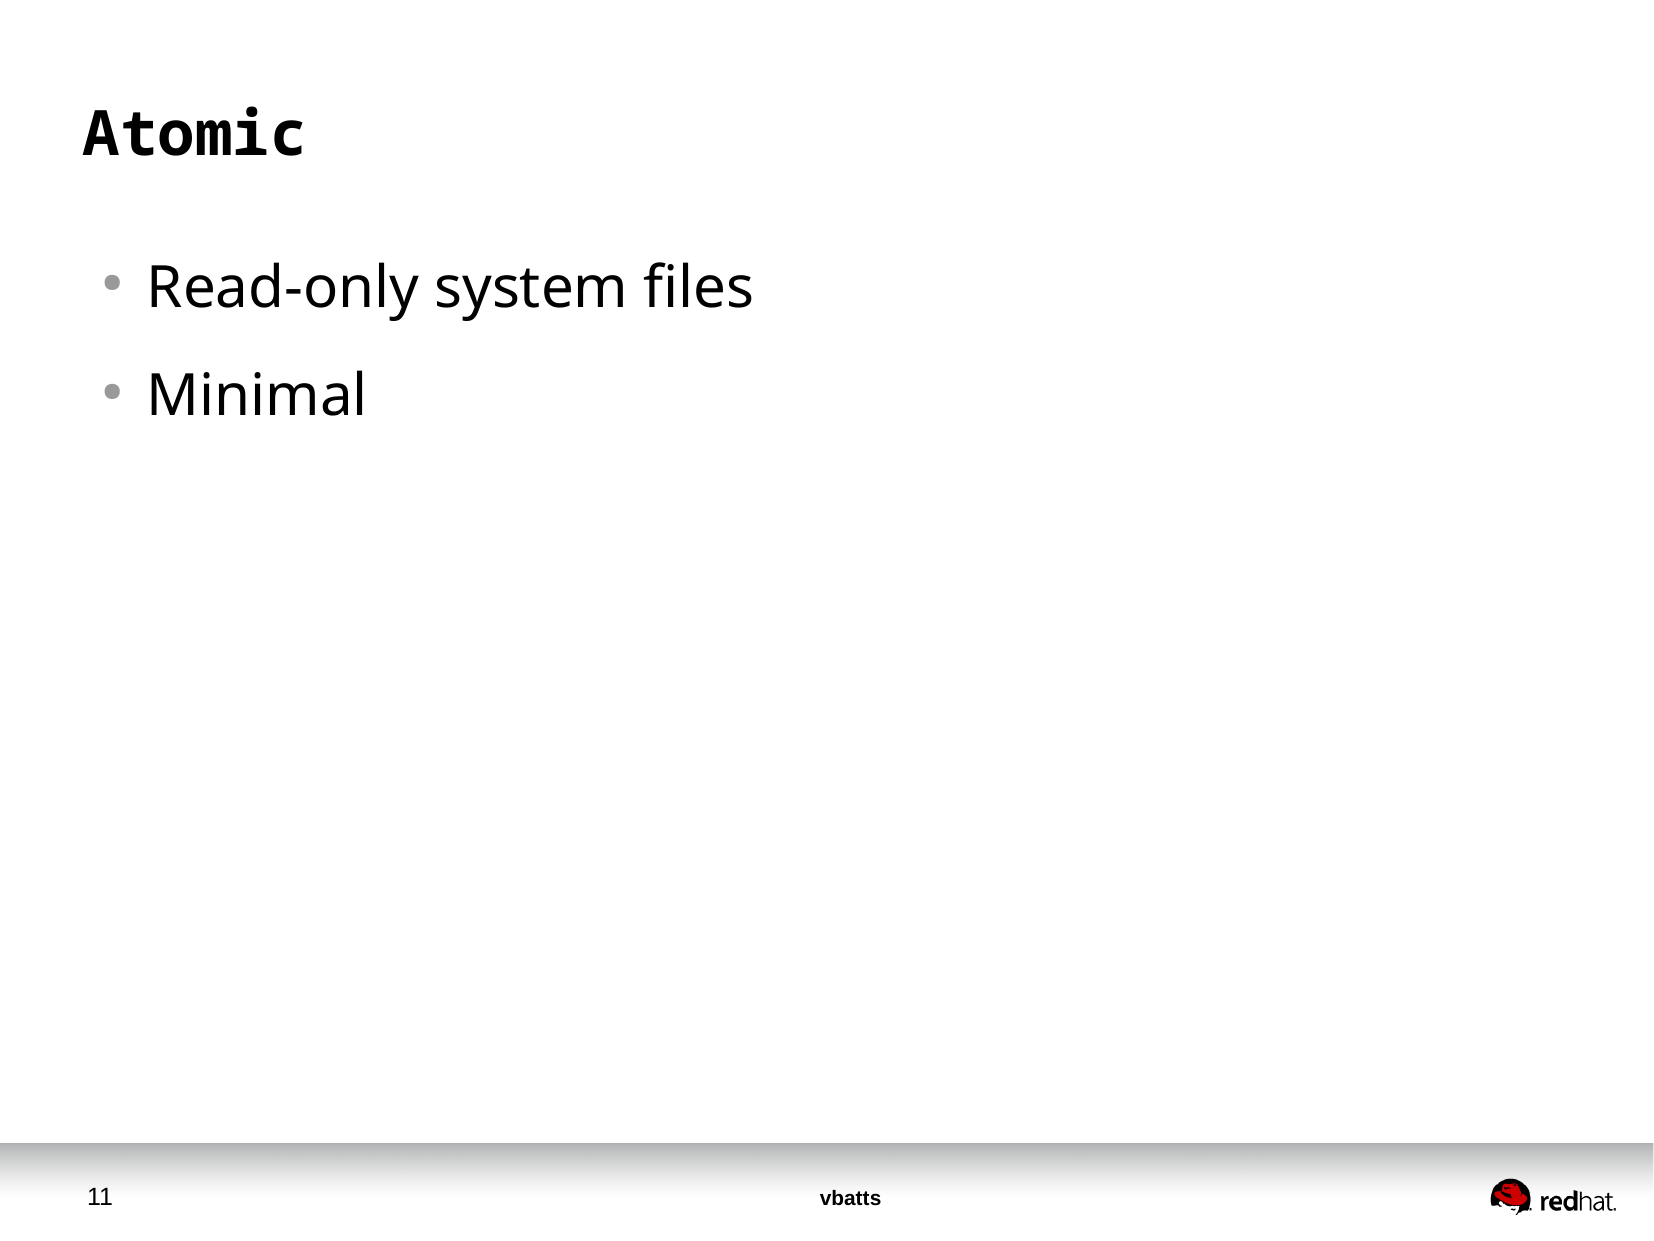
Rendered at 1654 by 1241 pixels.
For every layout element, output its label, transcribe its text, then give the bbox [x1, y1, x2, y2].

title Atomic [82, 37, 1571, 226]
list Read-only system files Minimal [86, 244, 1576, 1039]
picture [0, 1143, 1654, 1241]
